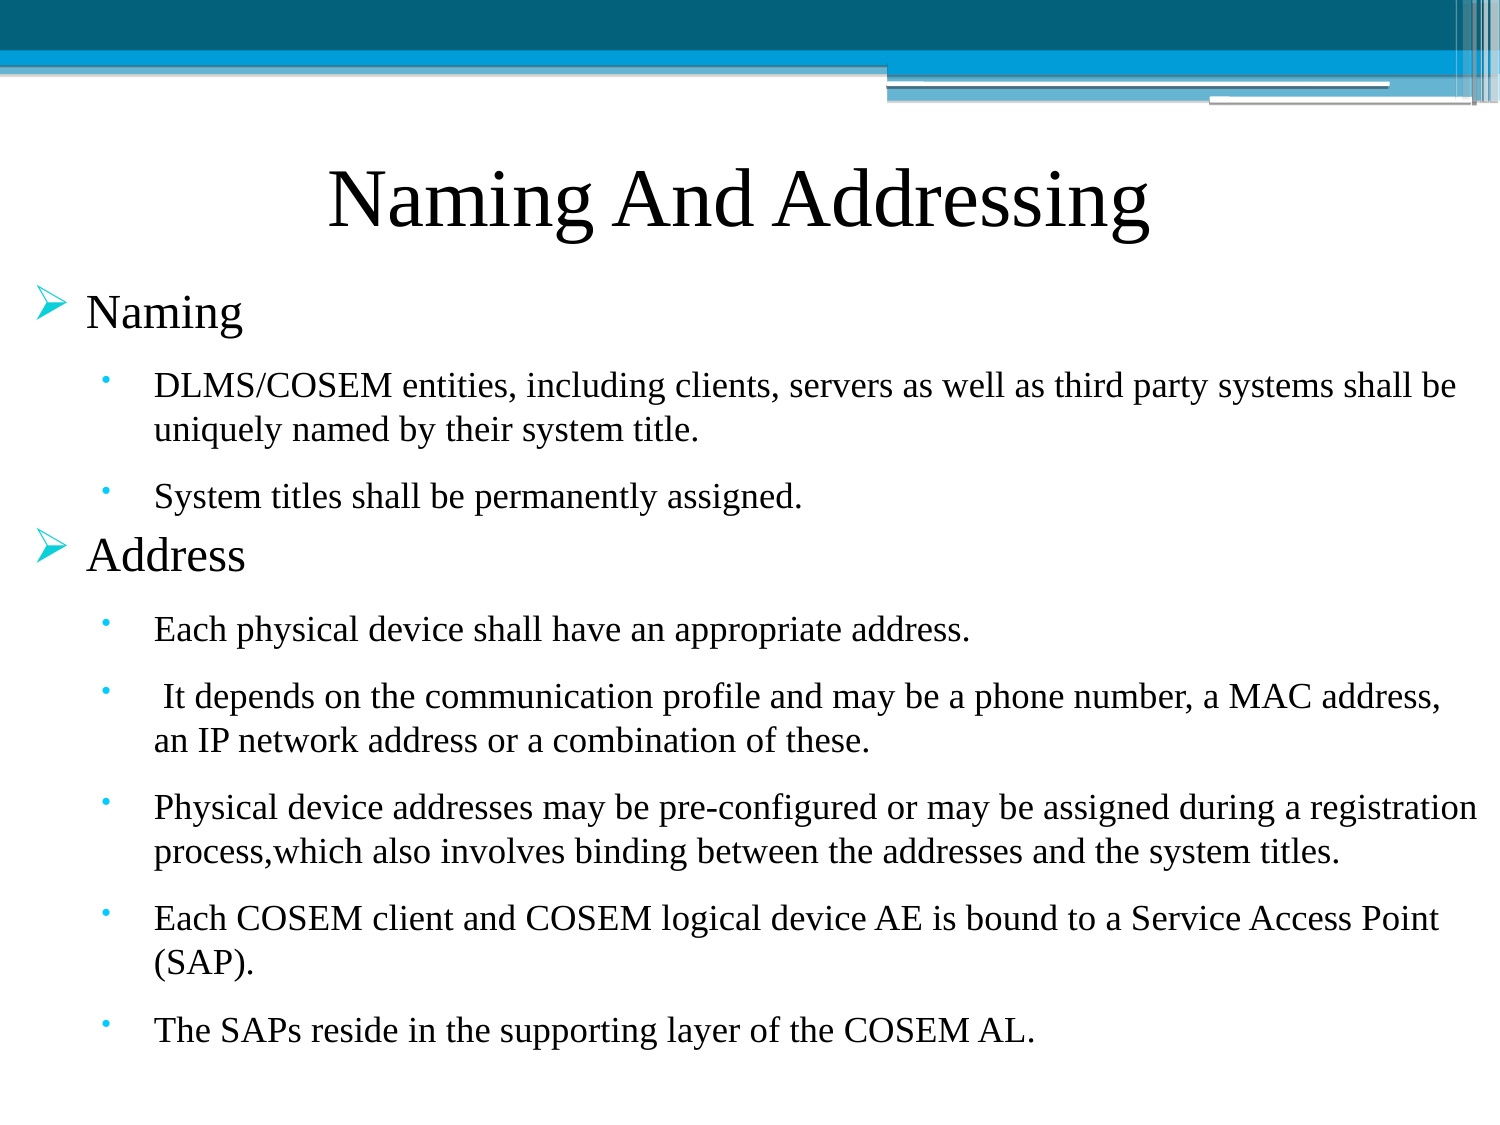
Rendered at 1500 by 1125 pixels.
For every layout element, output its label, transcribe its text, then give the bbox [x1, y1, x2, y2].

list Naming DLMS/COSEM entities, including clients, servers as well as third party systems shall be uniquely named by their system title. System titles shall be permanently assigned. Address Each physical device shall have an appropriate address. It depends on the communication profile and may be a phone number, a MAC address, an IP network address or a combination of these. Physical device addresses may be pre-configured or may be assigned during a registration process,which also involves binding between the addresses and the system titles. Each COSEM client and COSEM logical device AE is bound to a Service Access Point (SAP). The SAPs reside in the supporting layer of the COSEM AL. [0, 271, 1500, 1079]
title Naming And Addressing [0, 105, 1500, 271]
